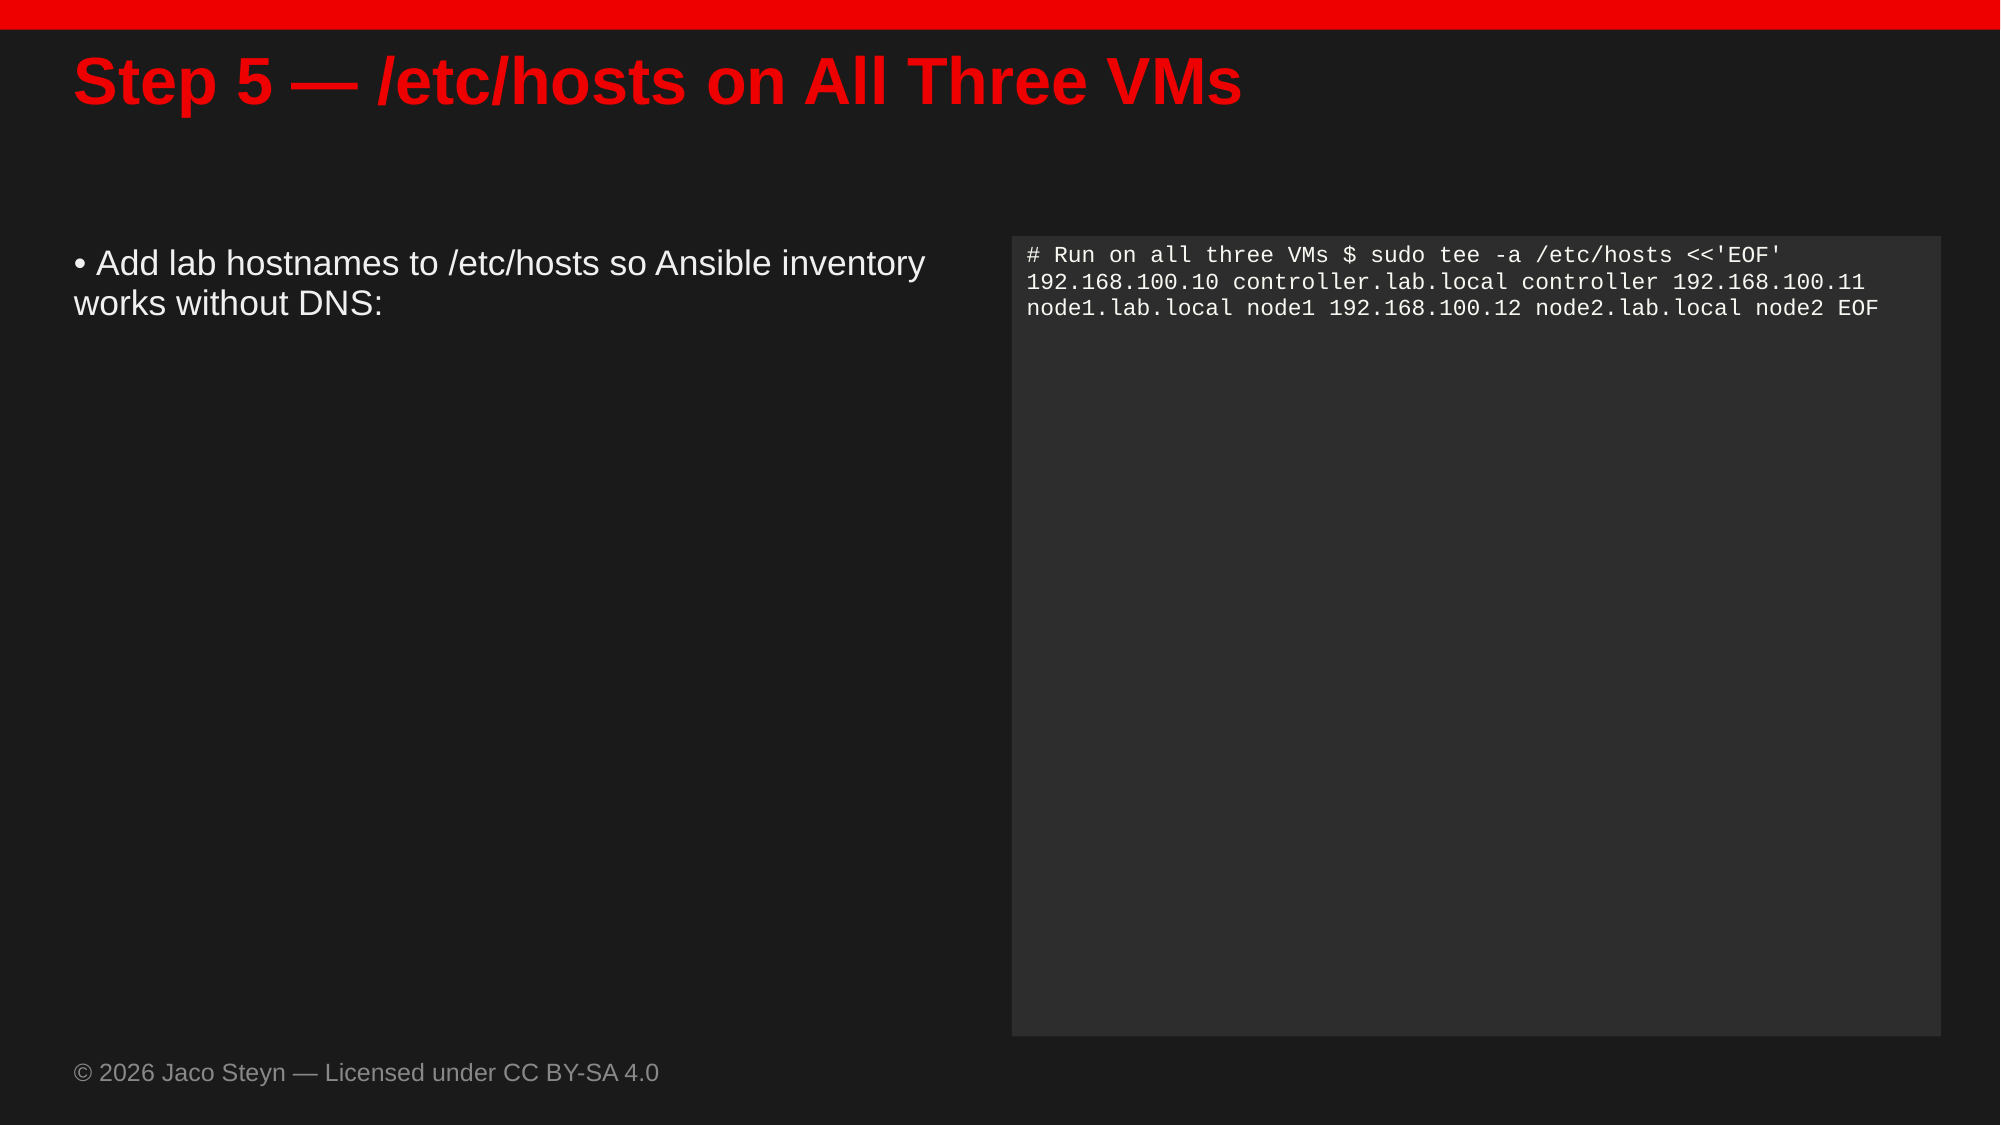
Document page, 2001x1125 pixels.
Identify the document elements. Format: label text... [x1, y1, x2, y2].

text_box Step 5 — /etc/hosts on All Three VMs [59, 36, 1942, 208]
text_box [0, 0, 2001, 30]
text_box # Run on all three VMs $ sudo tee -a /etc/hosts <<'EOF' 192.168.100.10 controller.lab.local controller 192.168.100.11 node1.lab.local node1 192.168.100.12 node2.lab.local node2 EOF [1011, 236, 1942, 1037]
text_box © 2026 Jaco Steyn — Licensed under CC BY-SA 4.0 [59, 1051, 1942, 1093]
text_box • Add lab hostnames to /etc/hosts so Ansible inventory works without DNS: [59, 236, 989, 1037]
